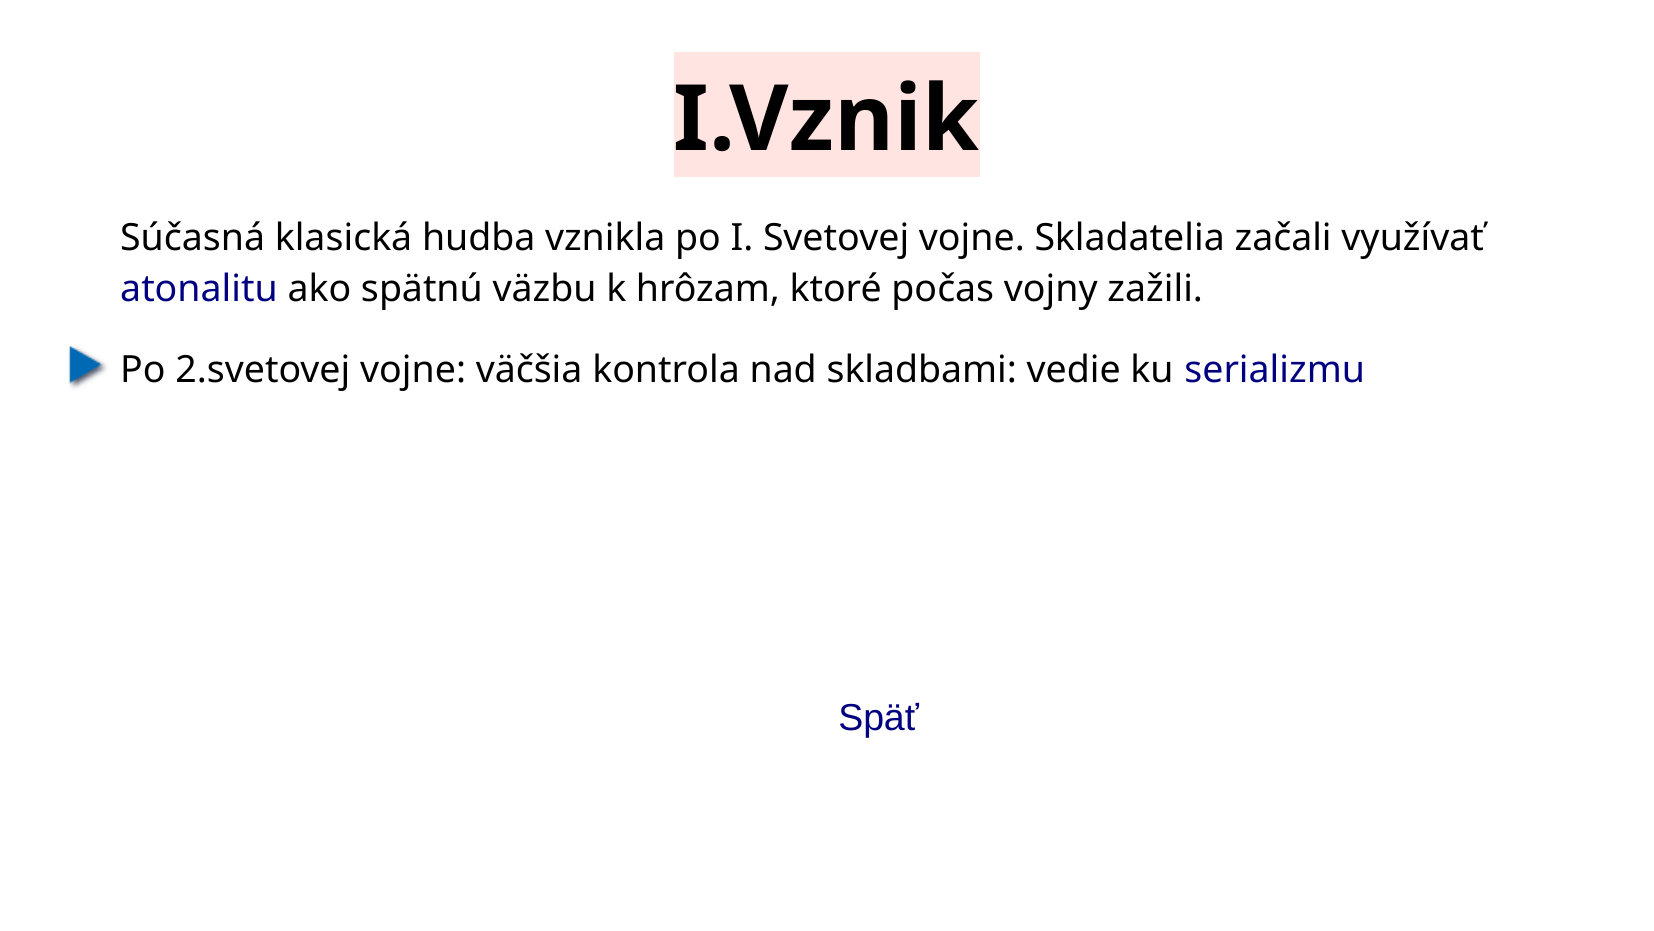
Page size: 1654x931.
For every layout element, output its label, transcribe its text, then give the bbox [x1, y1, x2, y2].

list Súčasná klasická hudba vznikla po I. Svetovej vojne. Skladatelia začali využívať atonalitu ako spätnú väzbu k hrôzam, ktoré počas vojny zažili. Po 2.svetovej vojne: väčšia kontrola nad skladbami: vedie ku serializmu [49, 210, 1538, 751]
title I.Vznik [82, 37, 1571, 193]
text_box Späť [823, 689, 934, 747]
